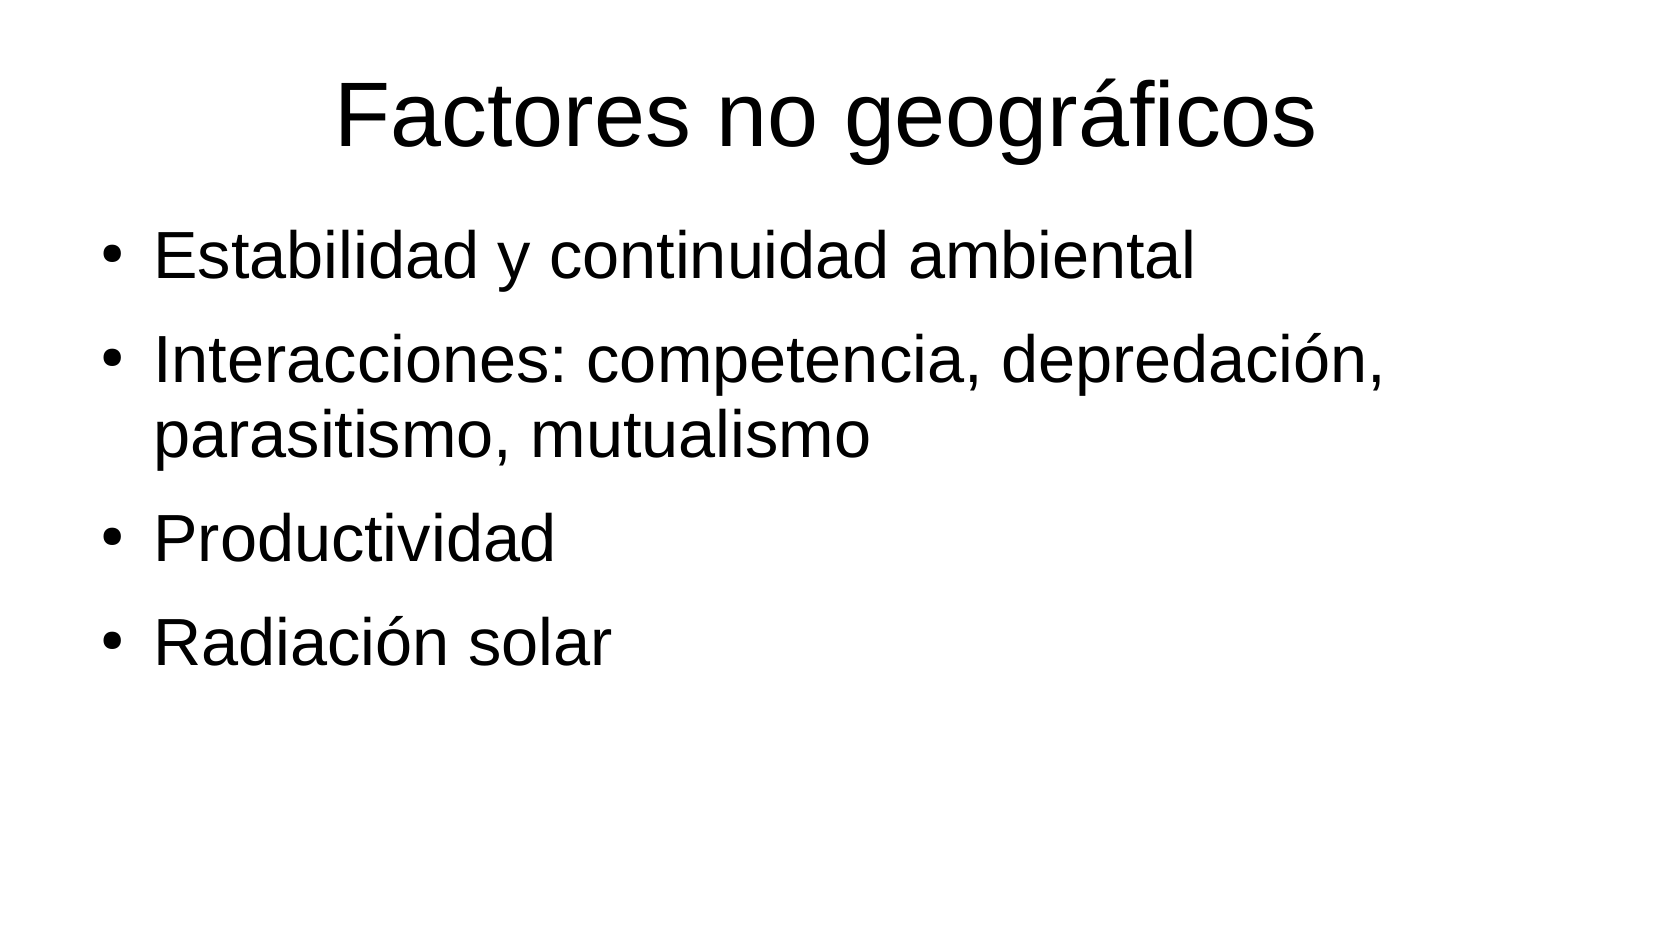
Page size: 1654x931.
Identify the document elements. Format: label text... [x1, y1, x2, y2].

title Factores no geográficos [82, 37, 1571, 193]
list Estabilidad y continuidad ambiental Interacciones: competencia, depredación, parasitismo, mutualismo Productividad Radiación solar [82, 217, 1571, 758]
